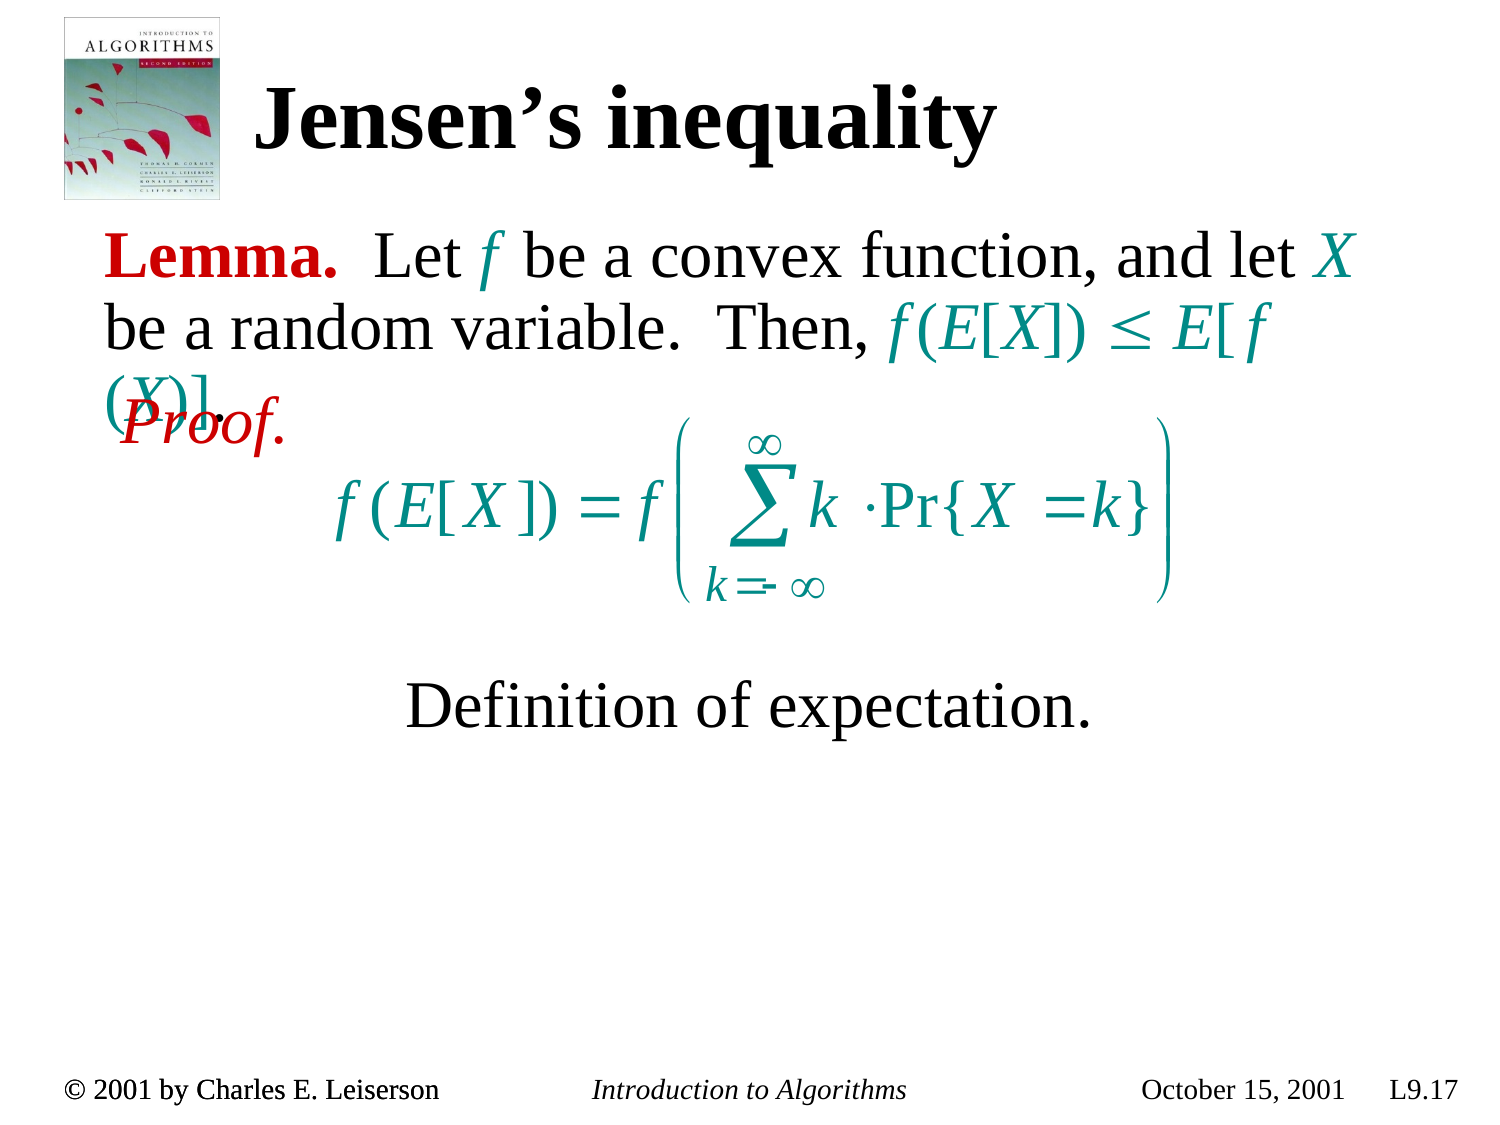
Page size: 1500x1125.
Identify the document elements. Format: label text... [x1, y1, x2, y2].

text_box Jensen’s inequality [237, 24, 1476, 213]
picture [64, 17, 220, 200]
text_box Proof. [105, 369, 305, 465]
chart [319, 412, 1181, 609]
text_box Definition of expectation. [390, 653, 1110, 749]
text_box Introduction to Algorithms [577, 1062, 923, 1113]
text_box Lemma. Let f be a convex function, and let X be a random variable. Then, f (E[X])  E[ f (X)]. [89, 212, 1409, 444]
text_box October 15, 2001 L9.<number> [1033, 1062, 1474, 1113]
